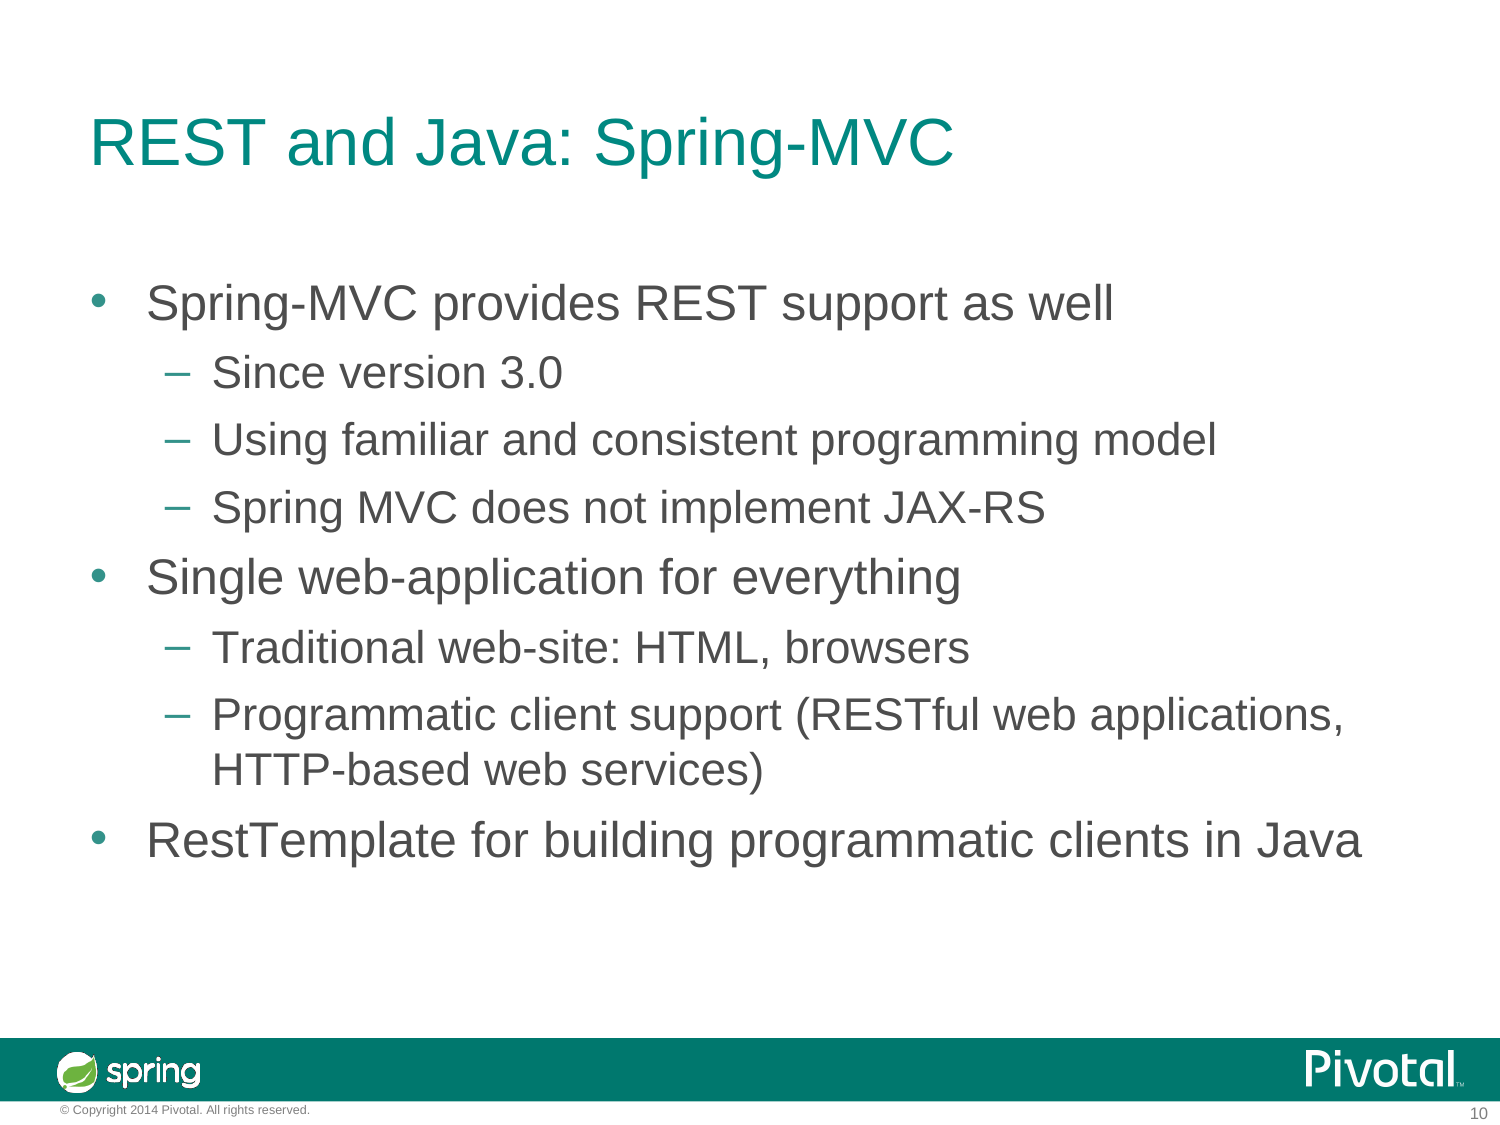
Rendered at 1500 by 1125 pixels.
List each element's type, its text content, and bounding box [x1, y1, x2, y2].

list Spring-MVC provides REST support as well Since version 3.0 Using familiar and consistent programming model Spring MVC does not implement JAX-RS Single web-application for everything Traditional web-site: HTML, browsers Programmatic client support (RESTful web applications, HTTP-based web services) RestTemplate for building programmatic clients in Java [75, 262, 1426, 1005]
picture [1306, 1050, 1464, 1087]
picture [32, 1041, 210, 1103]
title REST and Java: Spring-MVC [75, 45, 1426, 233]
